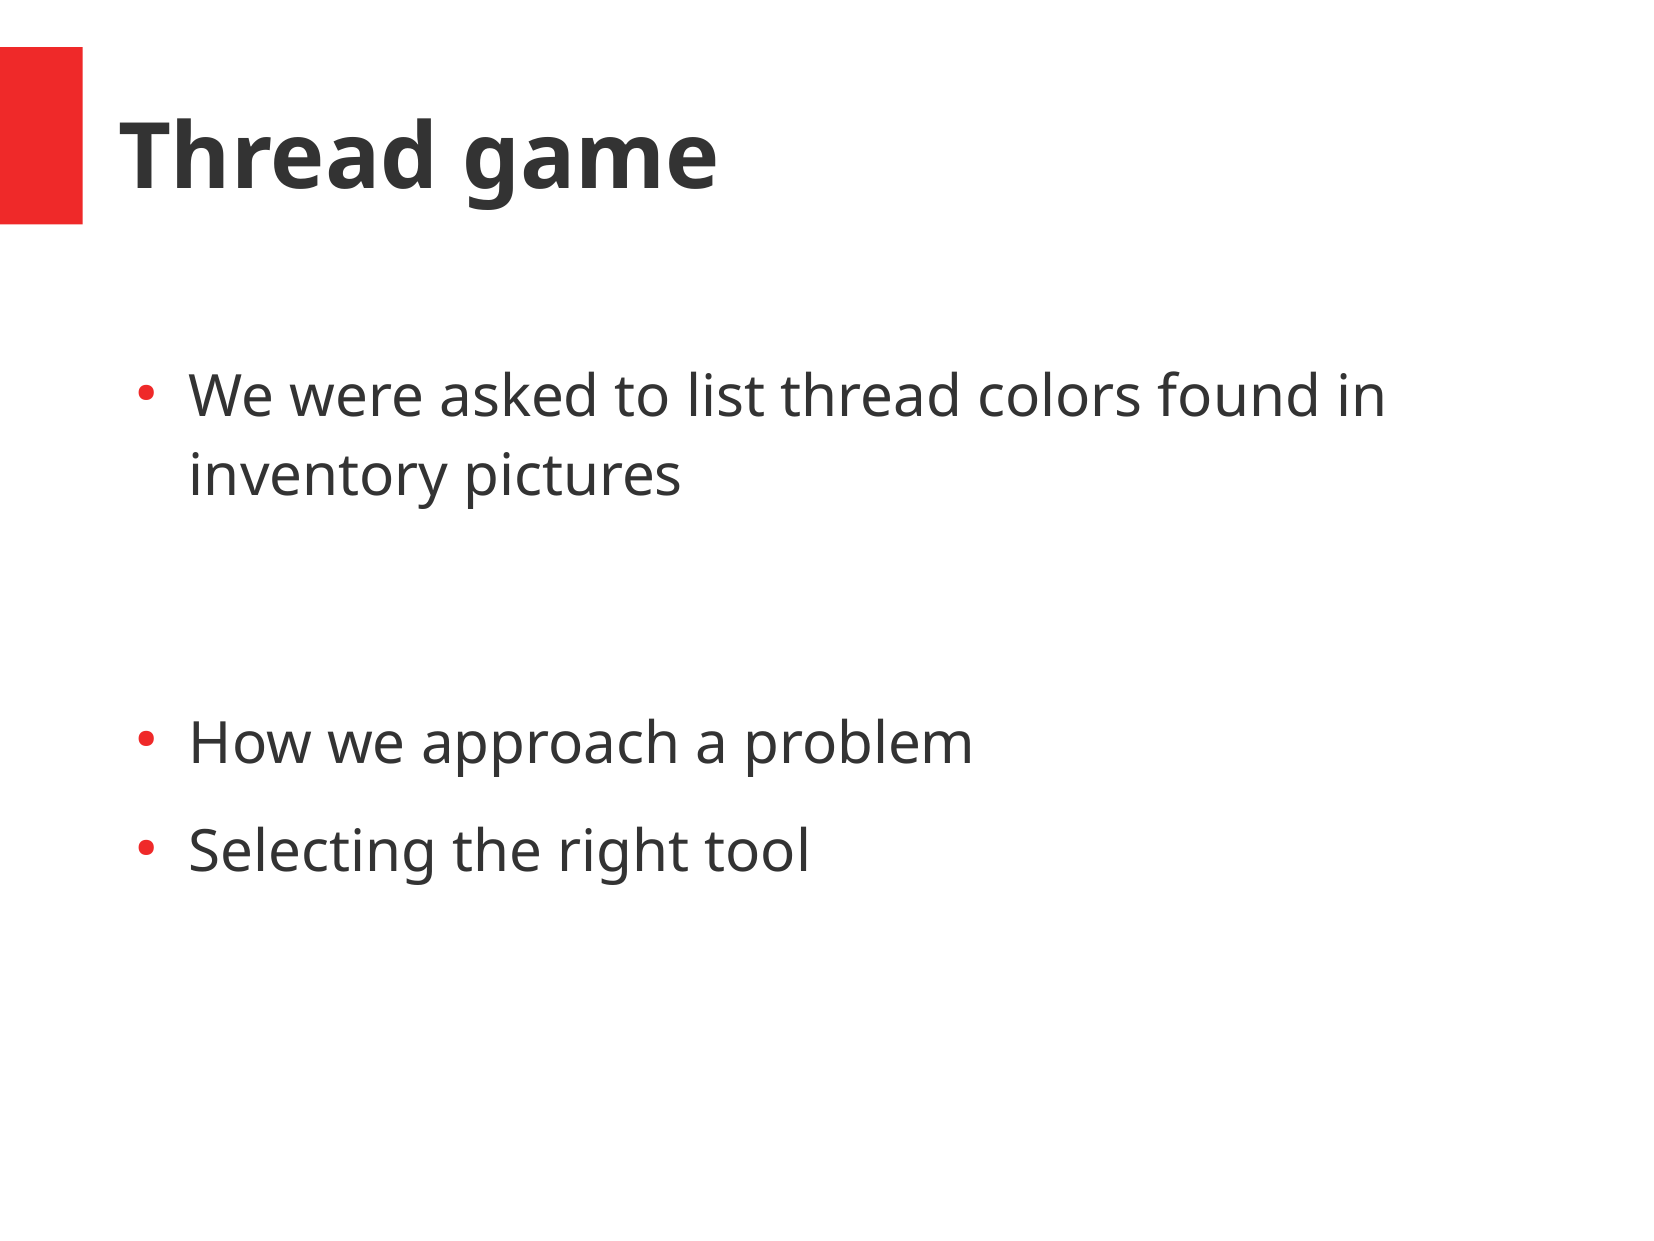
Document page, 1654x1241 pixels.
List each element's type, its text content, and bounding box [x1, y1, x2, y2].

title Thread game [118, 49, 1571, 257]
list We were asked to list thread colors found in inventory pictures How we approach a problem Selecting the right tool [118, 354, 1536, 1074]
